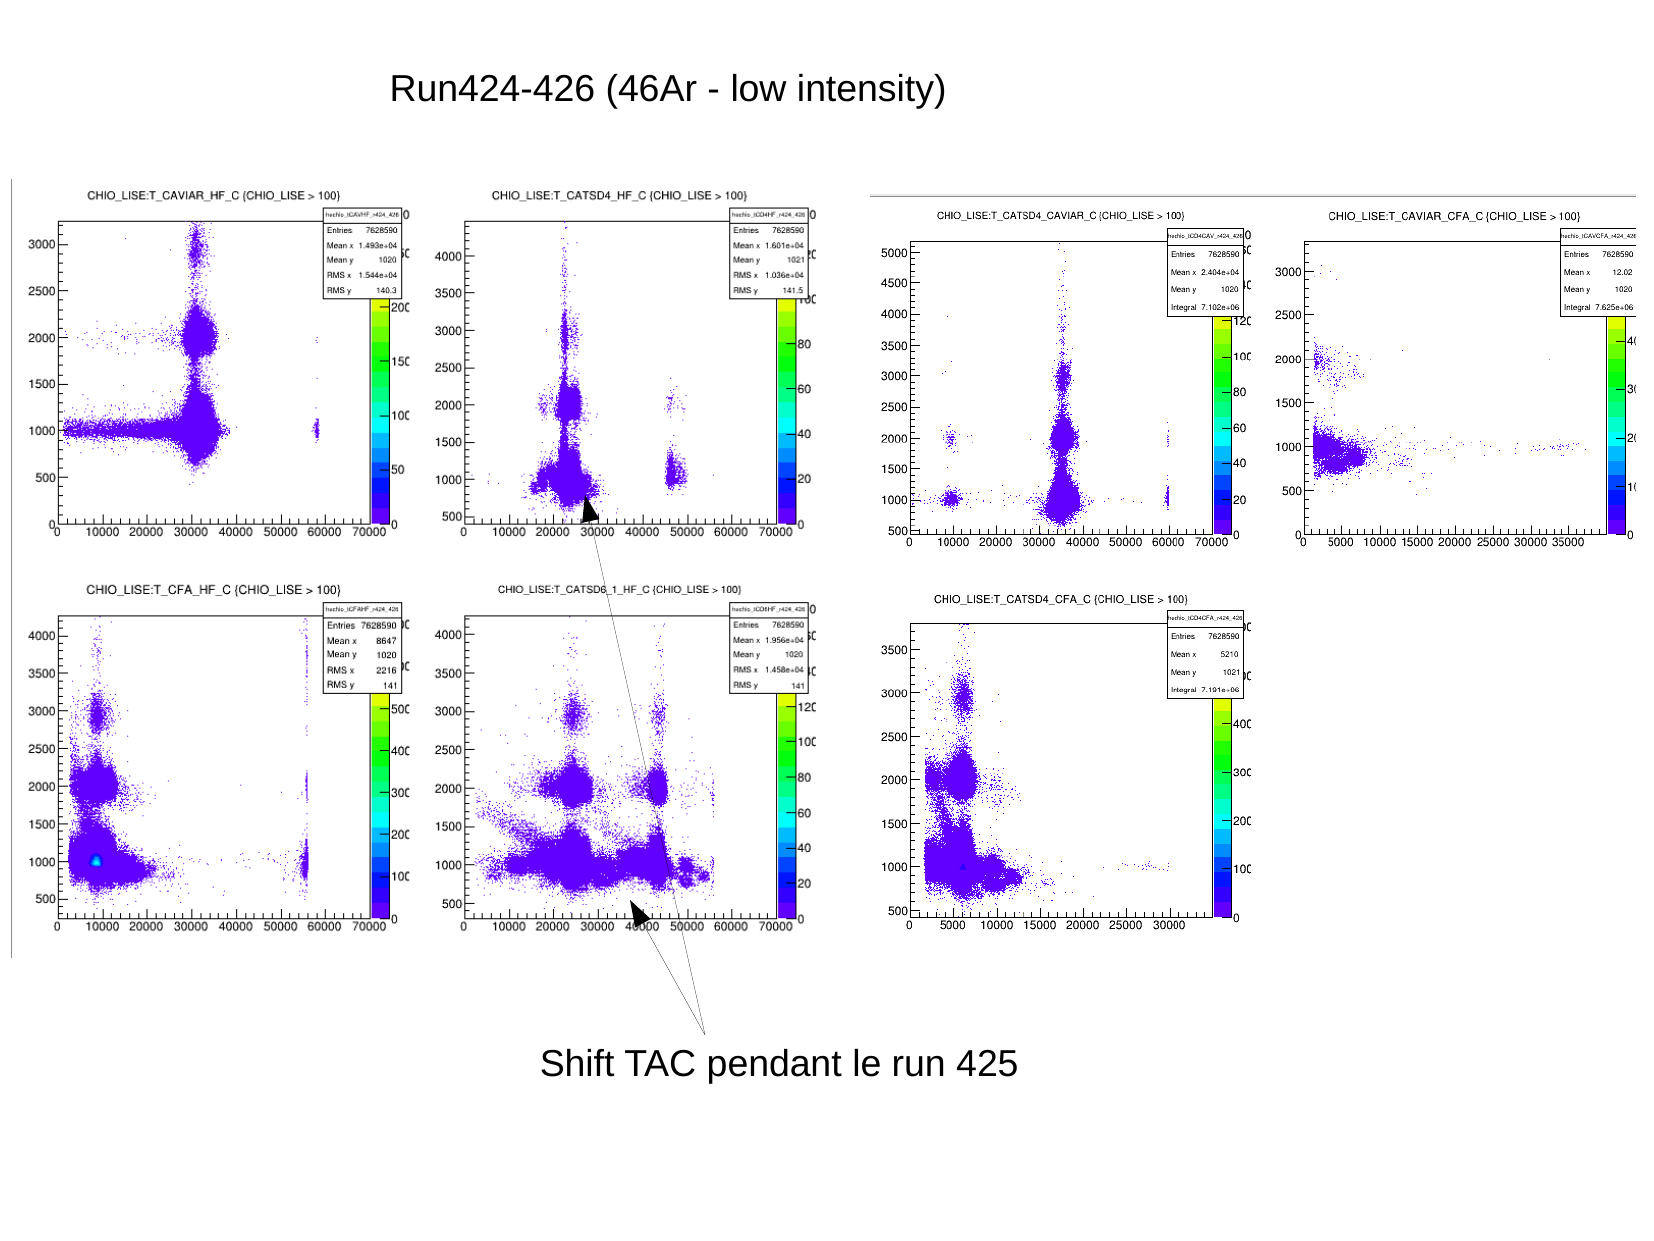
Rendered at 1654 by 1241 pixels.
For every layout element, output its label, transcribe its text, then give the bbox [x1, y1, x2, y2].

text_box Run424-426 (46Ar - low intensity) [374, 60, 1306, 117]
text_box Shift TAC pendant le run 425 [525, 1035, 1034, 1092]
picture [11, 179, 826, 958]
picture [870, 194, 1636, 939]
